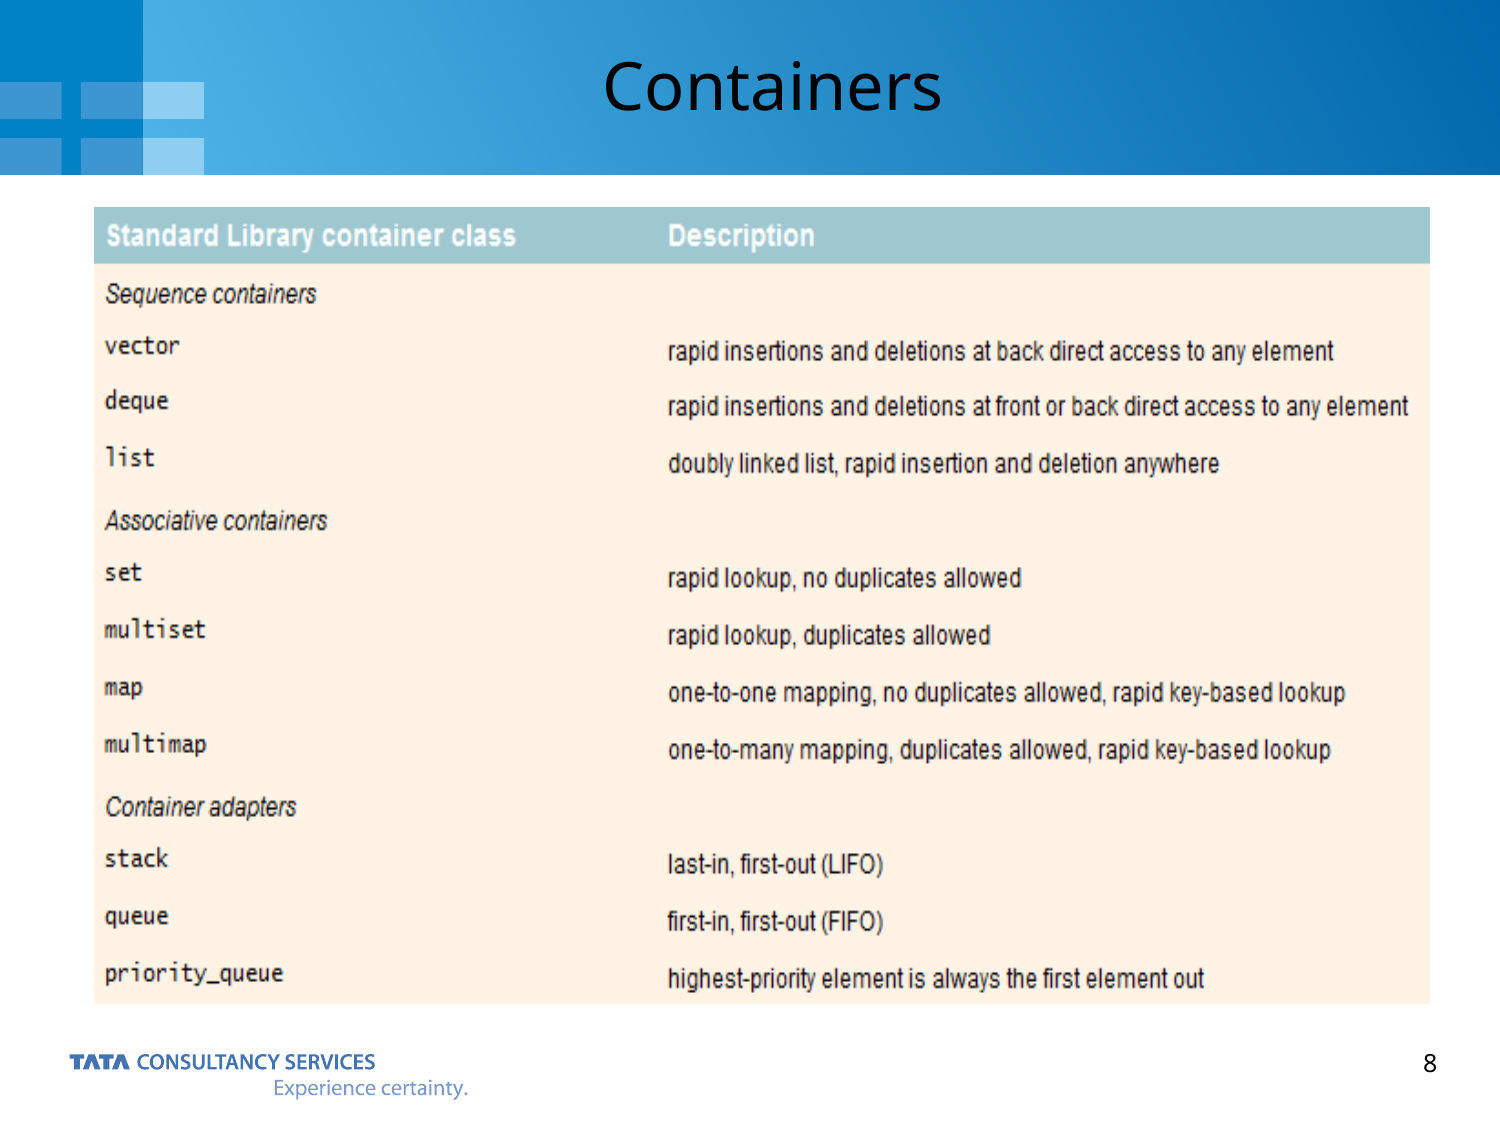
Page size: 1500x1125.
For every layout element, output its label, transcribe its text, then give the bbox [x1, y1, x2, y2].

picture [94, 207, 1430, 1004]
text_box Containers [200, 1, 1347, 166]
